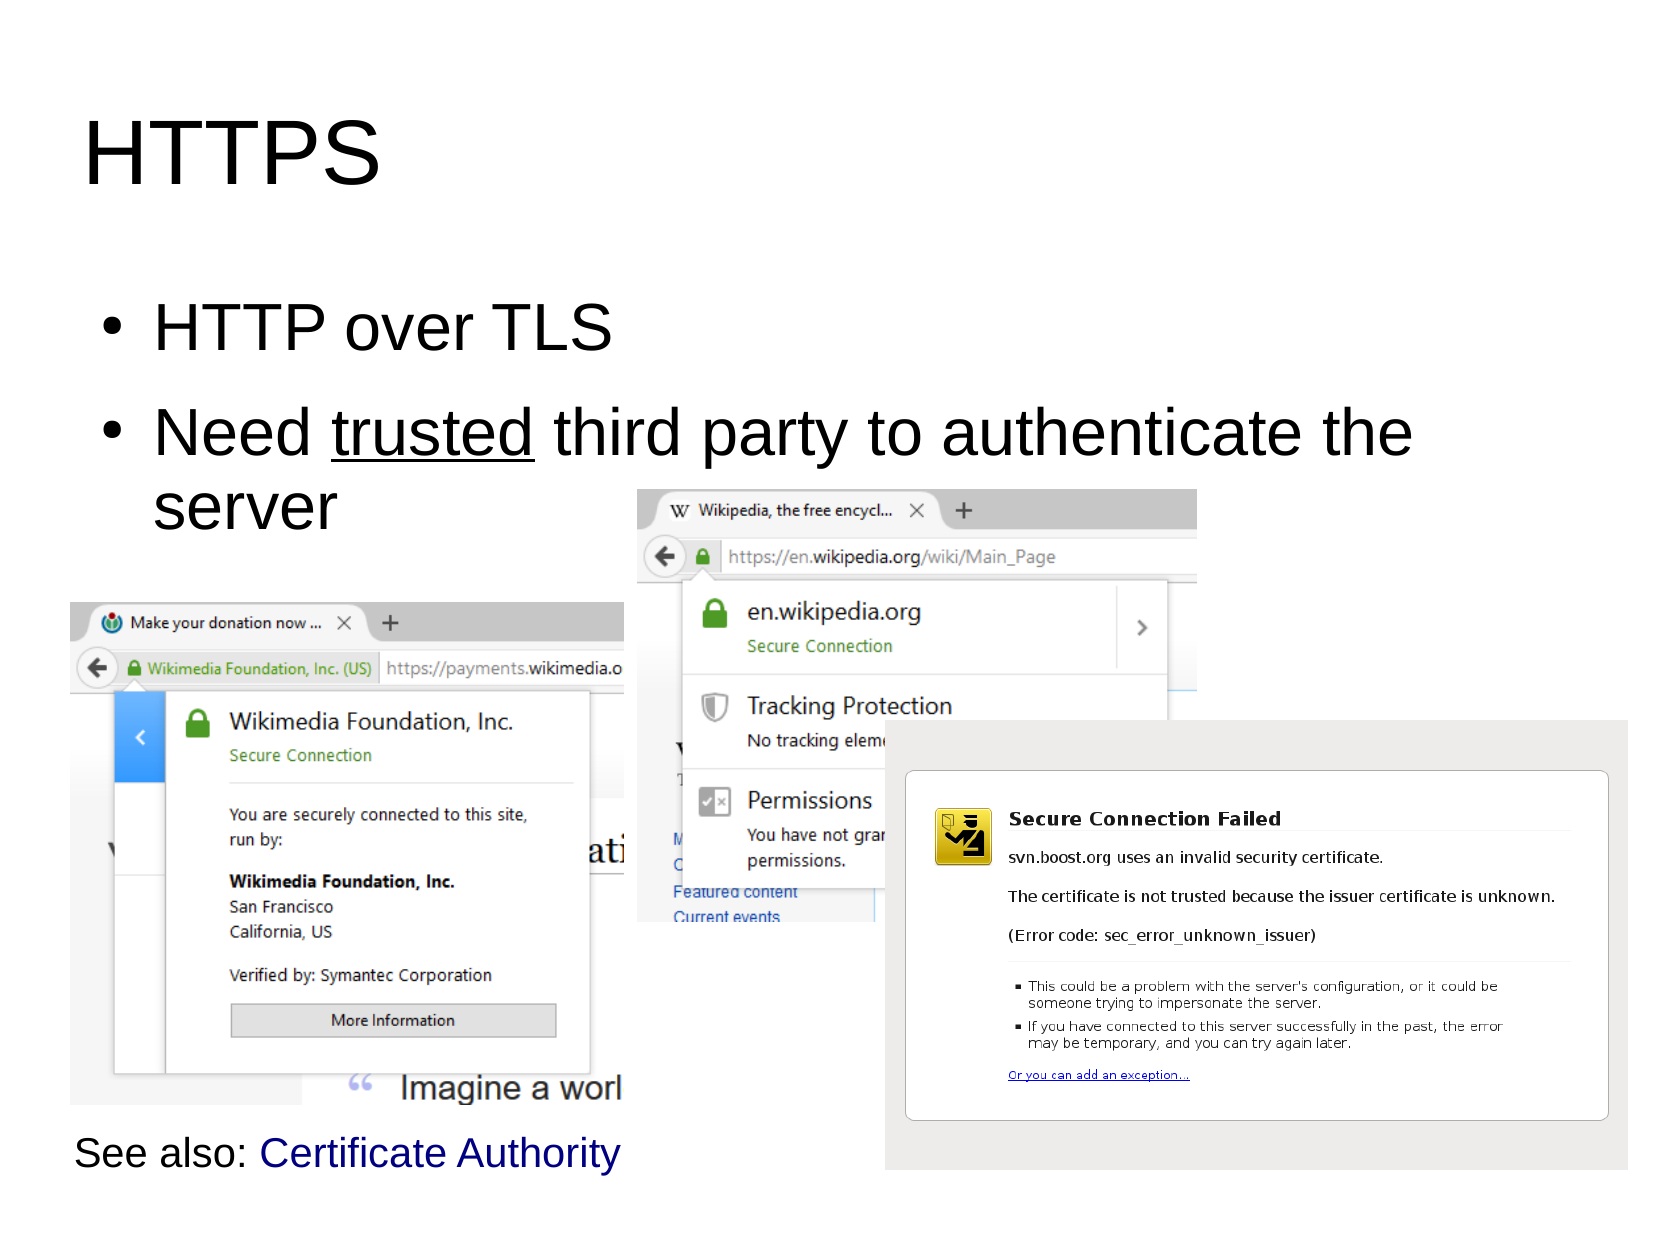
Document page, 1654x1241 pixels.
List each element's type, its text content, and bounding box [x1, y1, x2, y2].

picture [637, 489, 1628, 1170]
text_box See also: Certificate Authority [59, 1122, 1595, 1184]
list HTTP over TLS Need trusted third party to authenticate the server [82, 290, 1571, 1010]
title HTTPS [82, 49, 1571, 257]
picture [70, 602, 624, 1105]
